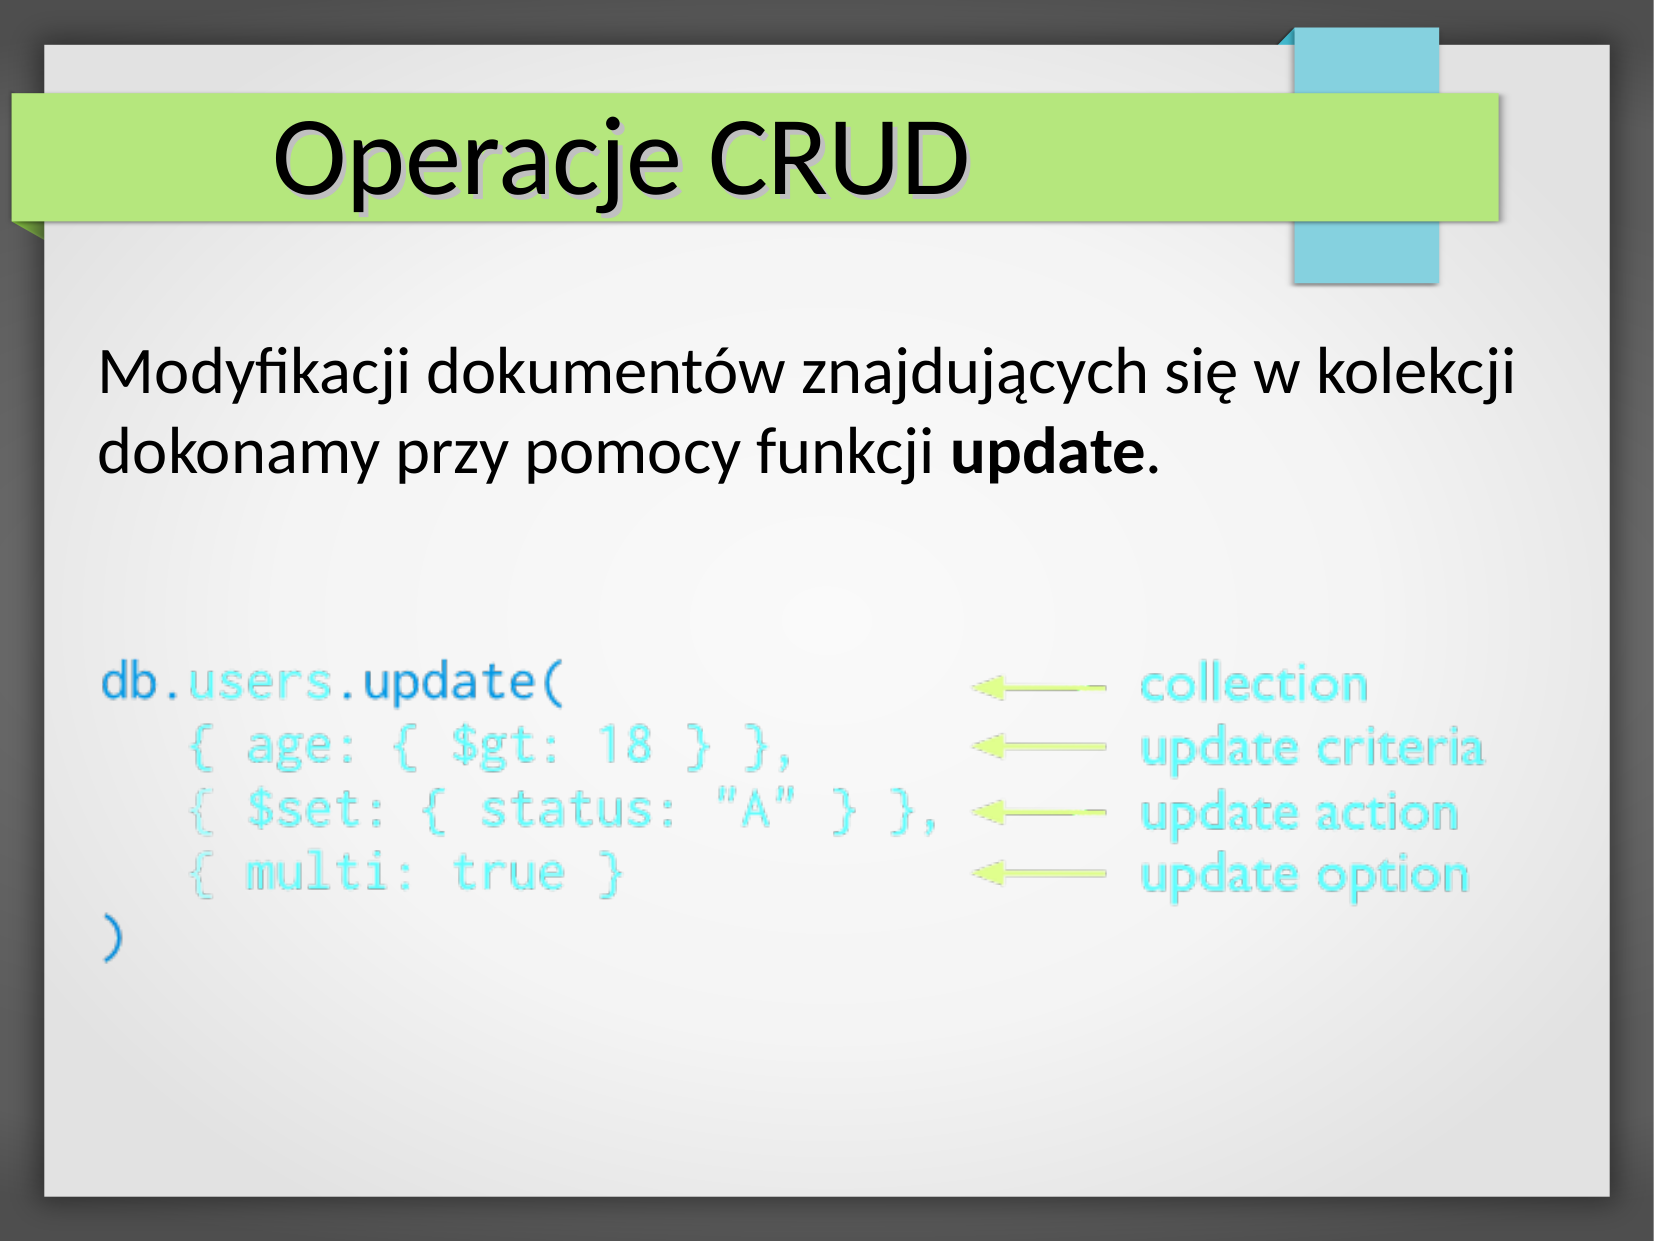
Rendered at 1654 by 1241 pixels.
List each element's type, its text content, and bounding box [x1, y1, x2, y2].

text_box Modyfikacji dokumentów znajdujących się w kolekcji dokonamy przy pomocy funkcji update. [82, 319, 1583, 575]
picture [0, 0, 1654, 1241]
text_box Operacje CRUD [257, 75, 986, 225]
